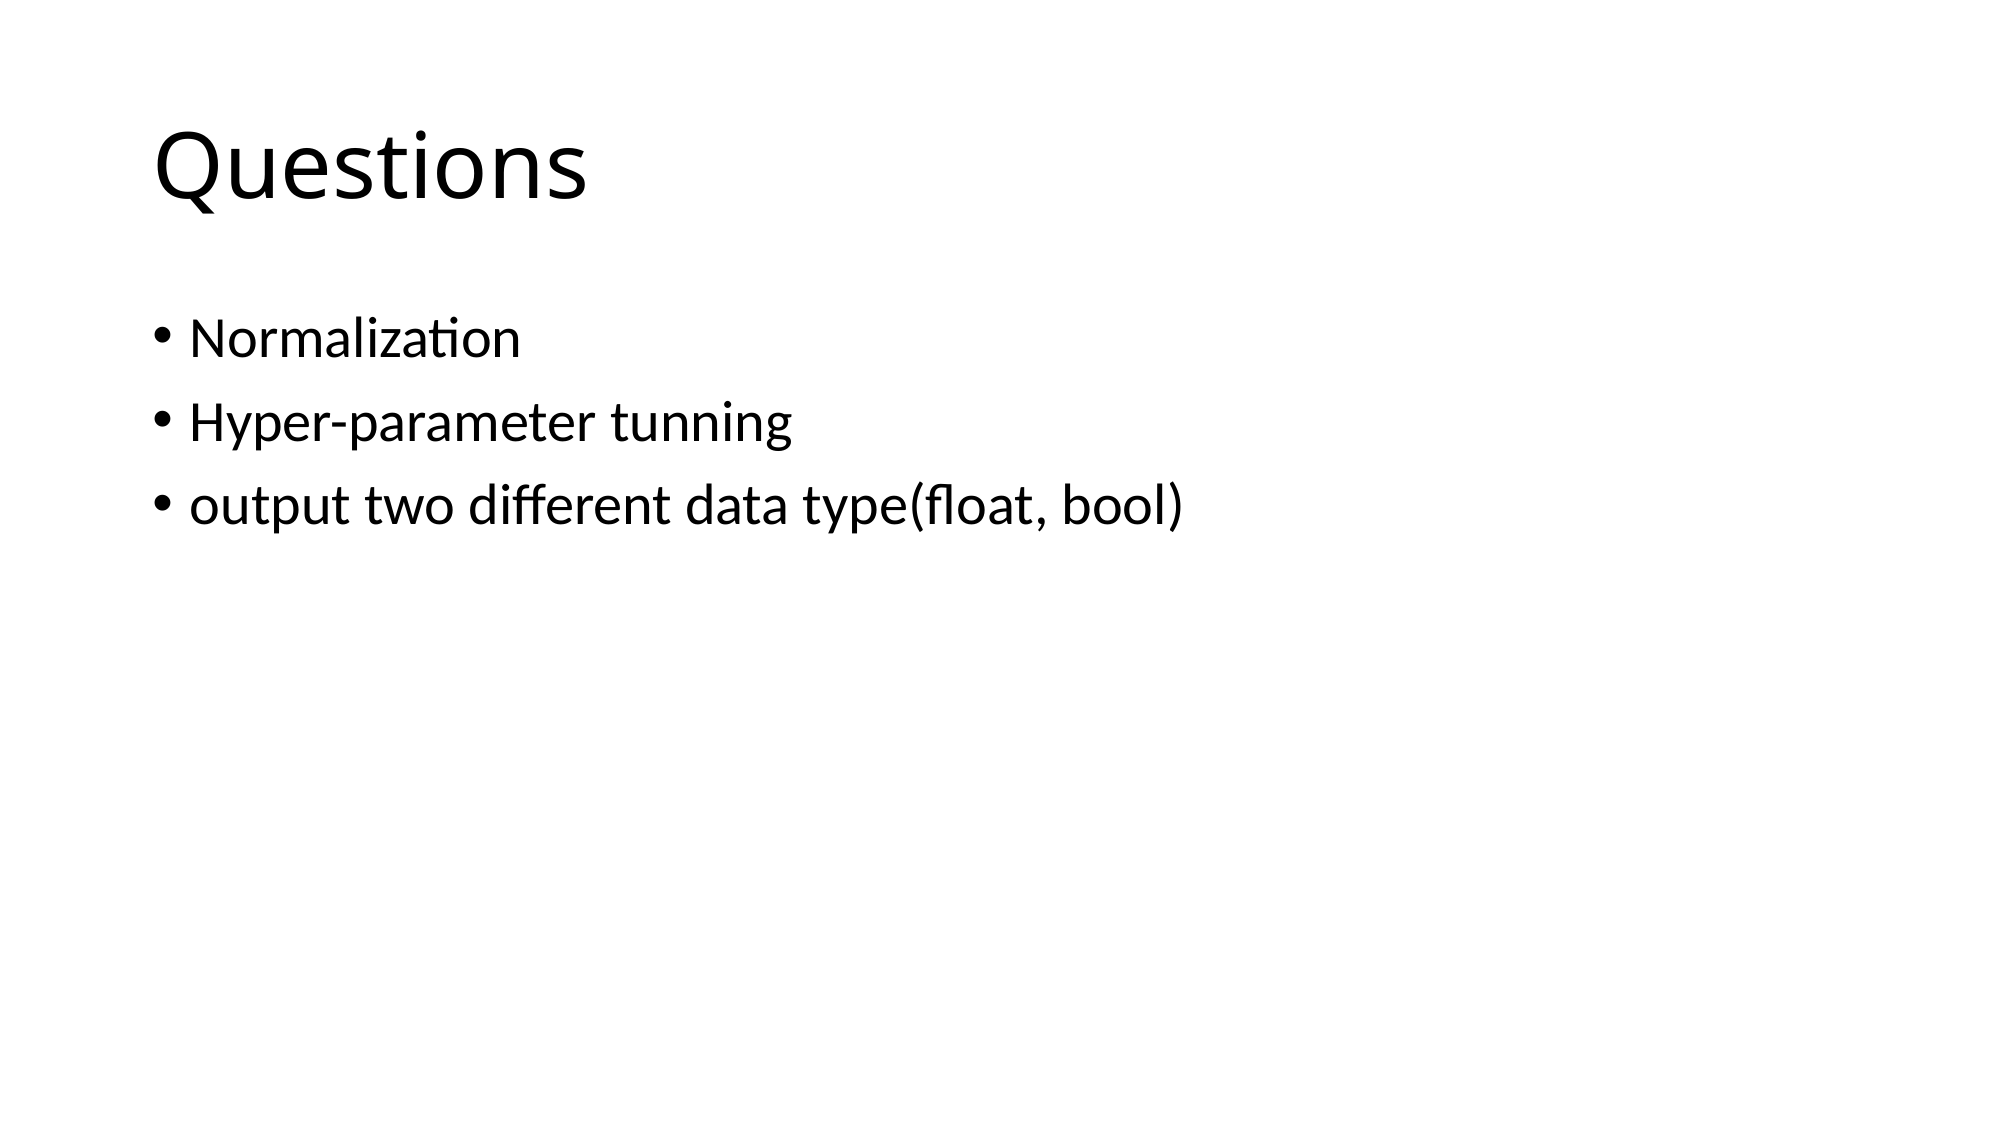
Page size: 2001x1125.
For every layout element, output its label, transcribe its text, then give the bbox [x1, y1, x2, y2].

list Normalization Hyper-parameter tunning output two different data type(float, bool) [137, 299, 1863, 1014]
title Questions [137, 59, 1863, 278]
